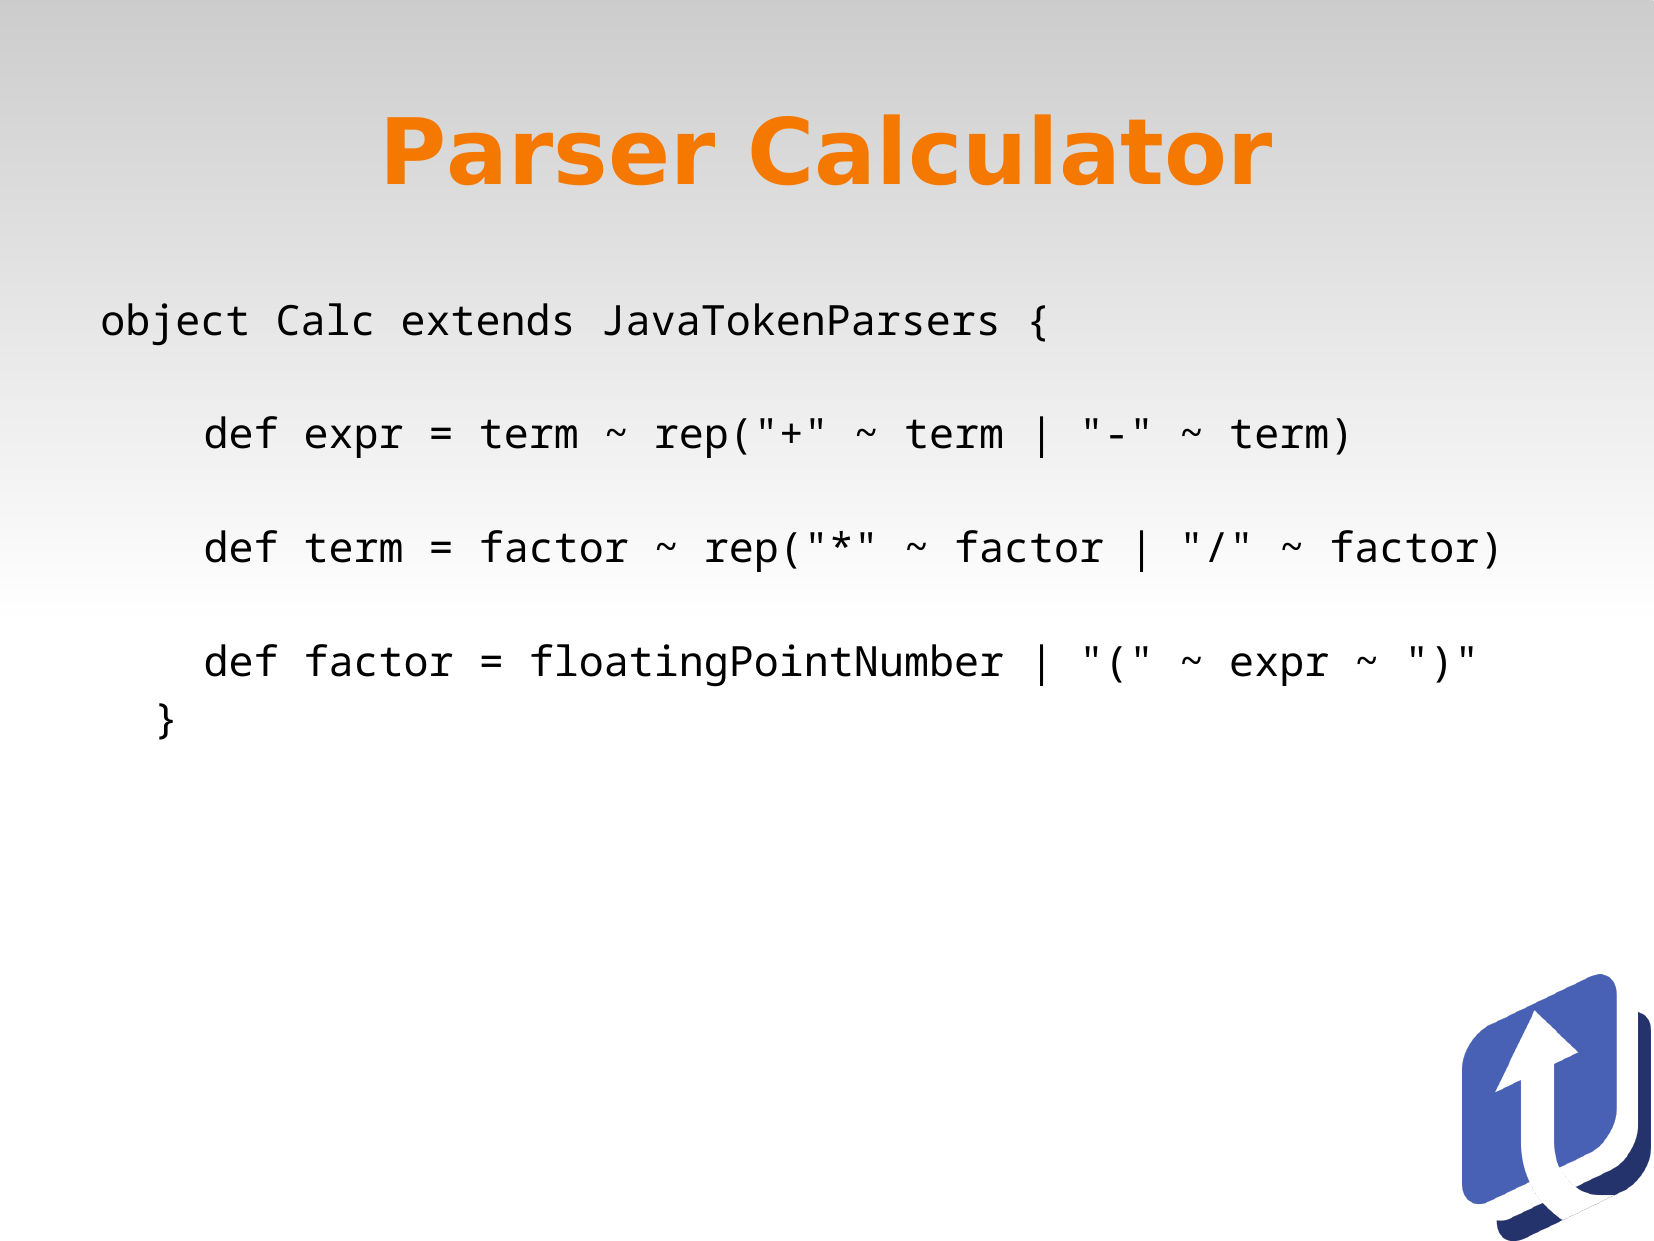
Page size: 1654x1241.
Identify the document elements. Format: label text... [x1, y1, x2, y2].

list object Calc extends JavaTokenParsers { def expr = term ~ rep("+" ~ term | "-" ~ term) def term = factor ~ rep("*" ~ factor | "/" ~ factor) def factor = floatingPointNumber | "(" ~ expr ~ ")" } [82, 290, 1571, 1094]
title Parser Calculator [82, 56, 1571, 250]
picture [1462, 974, 1651, 1241]
